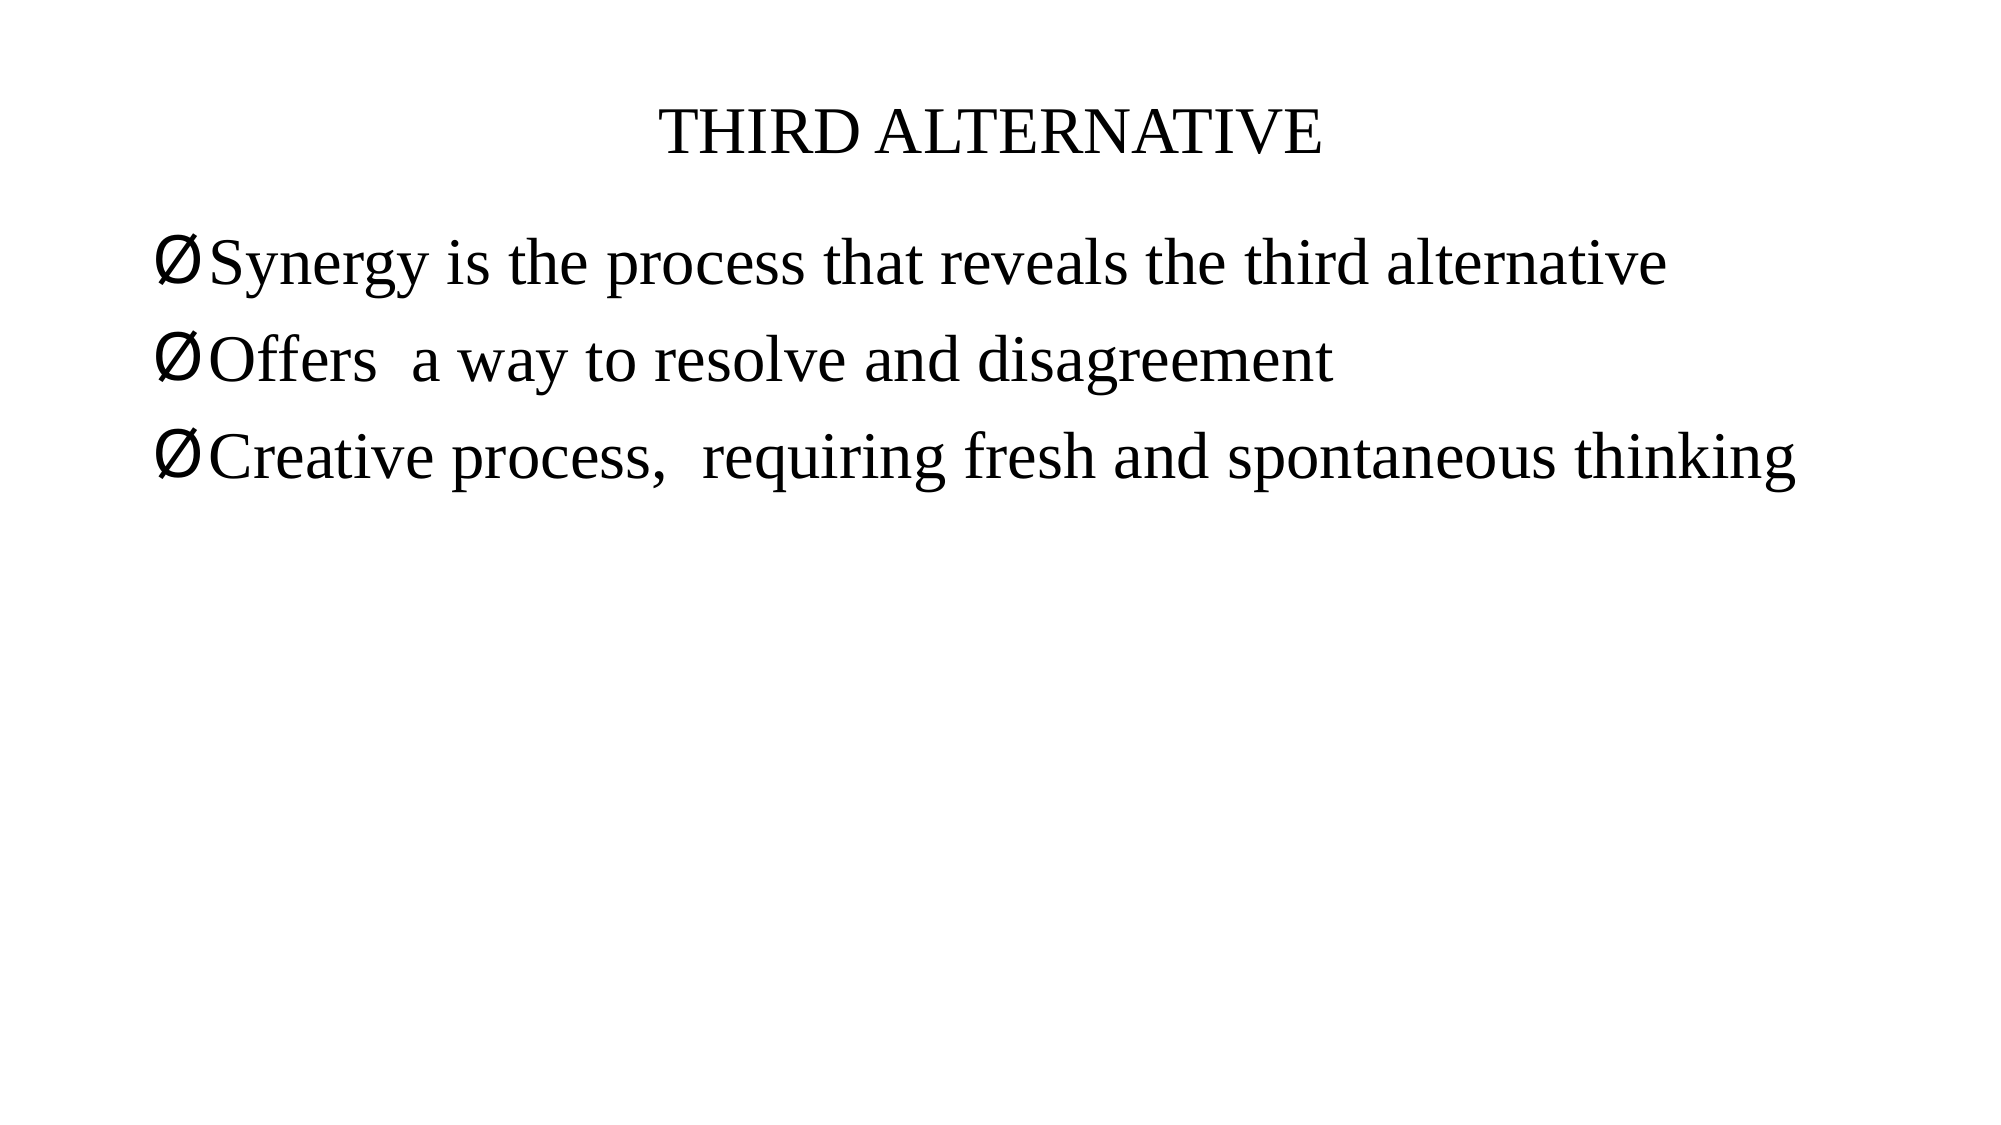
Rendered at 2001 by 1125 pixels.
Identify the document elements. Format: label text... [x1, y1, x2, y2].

title THIRD ALTERNATIVE [137, 59, 1863, 194]
list Synergy is the process that reveals the third alternative Offers a way to resolve and disagreement Creative process, requiring fresh and spontaneous thinking [137, 210, 1863, 1014]
